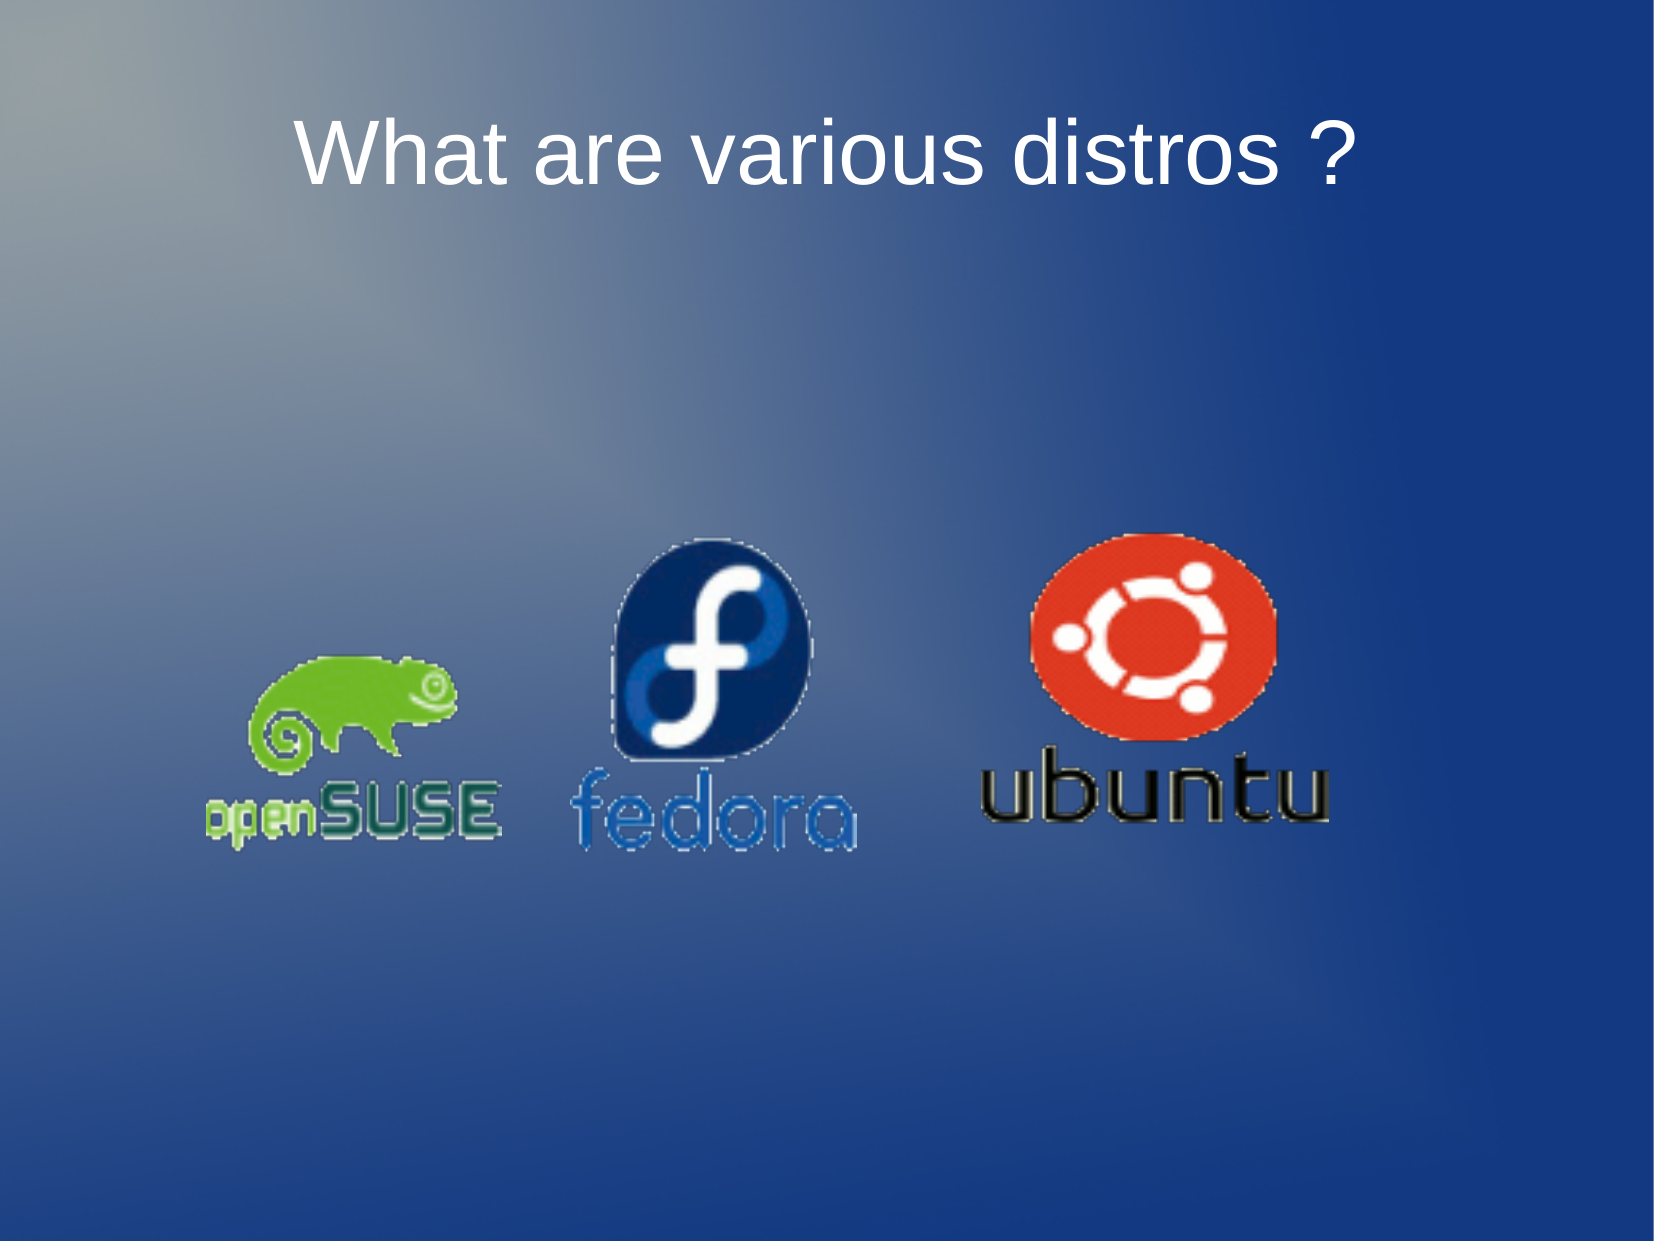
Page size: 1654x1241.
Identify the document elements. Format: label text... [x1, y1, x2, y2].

title What are various distros ? [82, 56, 1571, 250]
list [82, 290, 1571, 1094]
picture [0, 0, 1654, 1241]
